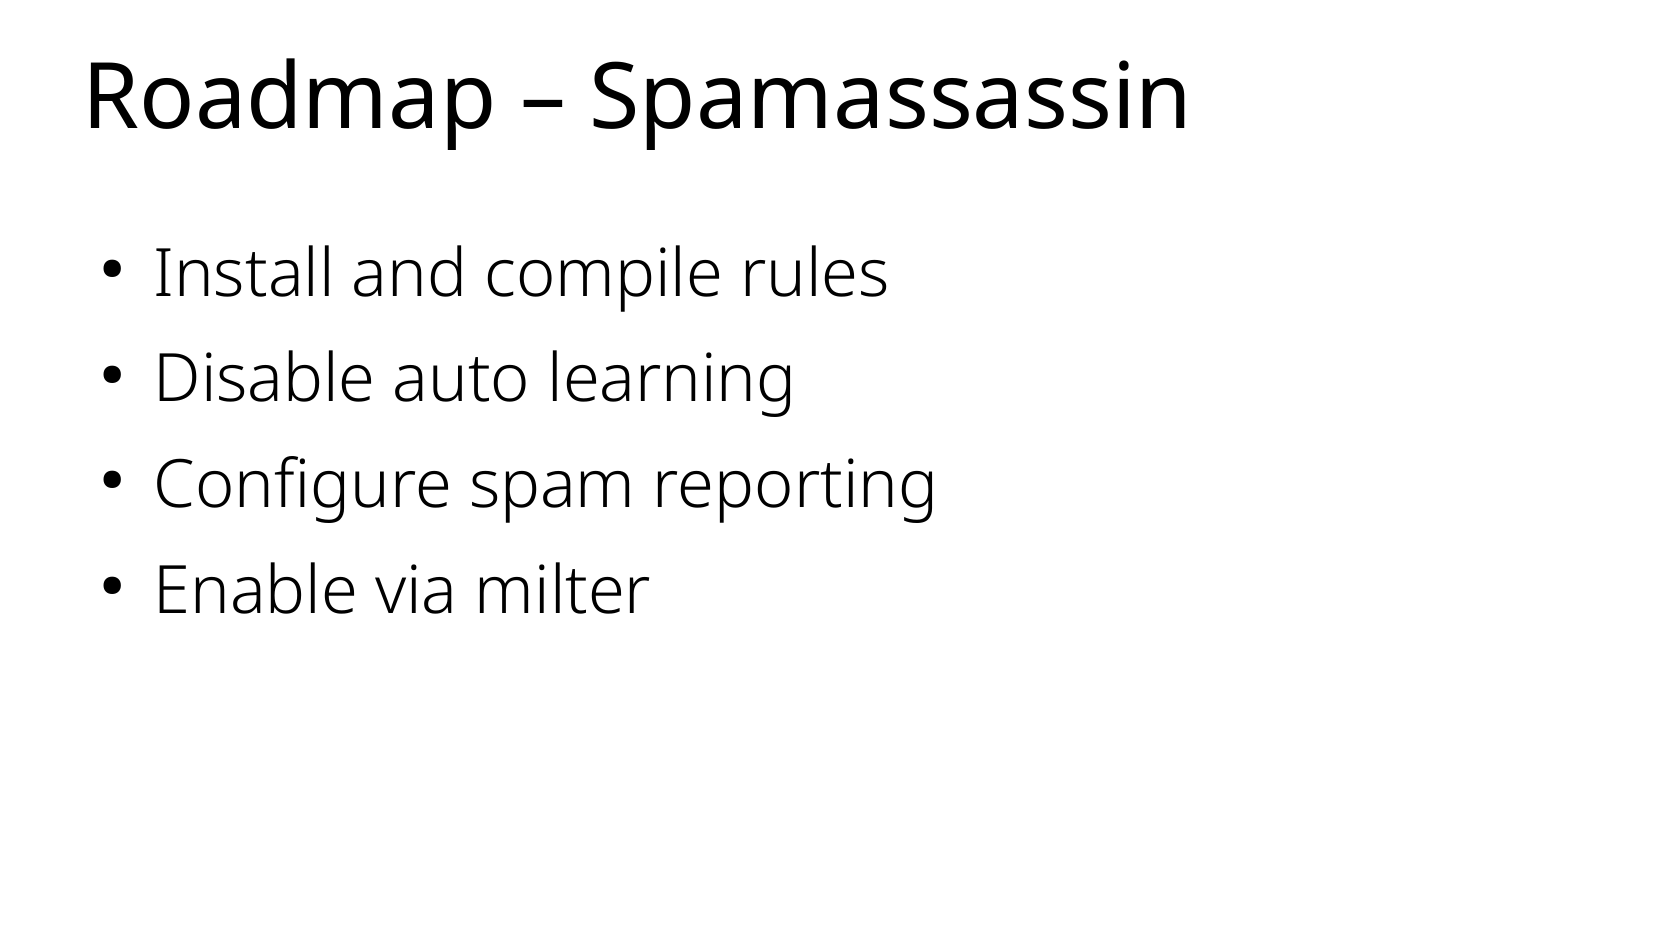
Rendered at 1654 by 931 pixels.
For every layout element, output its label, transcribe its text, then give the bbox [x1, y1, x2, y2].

list Install and compile rules Disable auto learning Configure spam reporting Enable via milter [82, 224, 1571, 825]
title Roadmap – Spamassassin [82, 37, 1571, 150]
